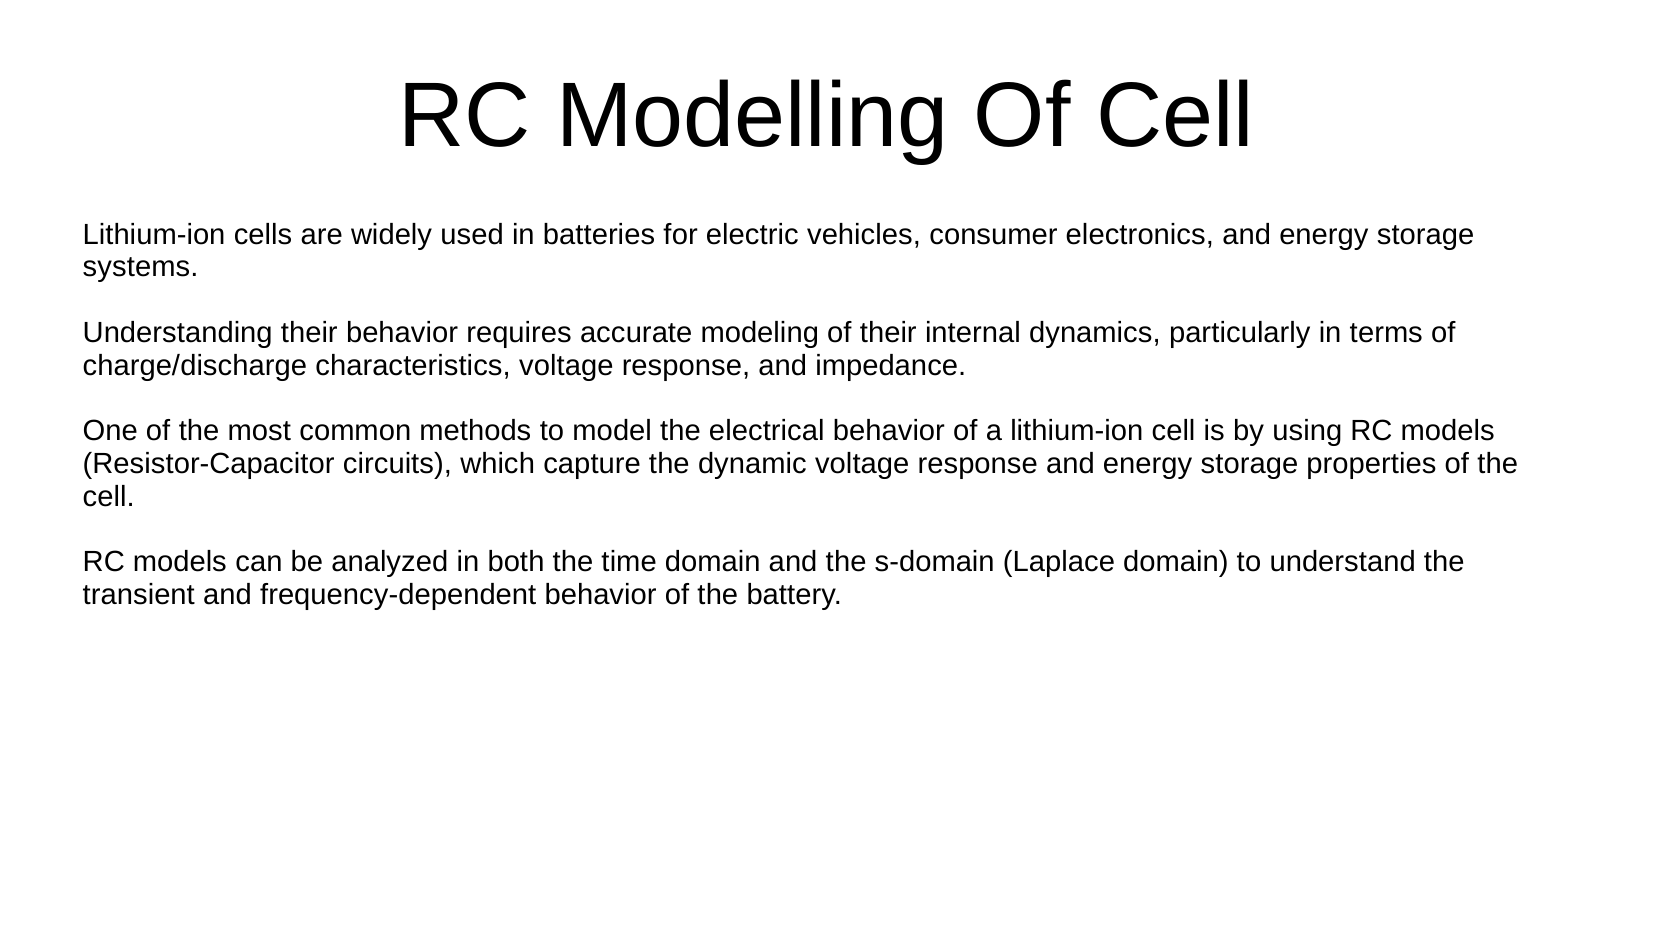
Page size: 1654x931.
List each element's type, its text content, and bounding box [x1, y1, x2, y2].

title RC Modelling Of Cell [82, 37, 1571, 193]
subtitle Lithium-ion cells are widely used in batteries for electric vehicles, consumer electronics, and energy storage systems. Understanding their behavior requires accurate modeling of their internal dynamics, particularly in terms of charge/discharge characteristics, voltage response, and impedance. One of the most common methods to model the electrical behavior of a lithium-ion cell is by using RC models (Resistor-Capacitor circuits), which capture the dynamic voltage response and energy storage properties of the cell. RC models can be analyzed in both the time domain and the s-domain (Laplace domain) to understand the transient and frequency-dependent behavior of the battery. [82, 217, 1571, 758]
